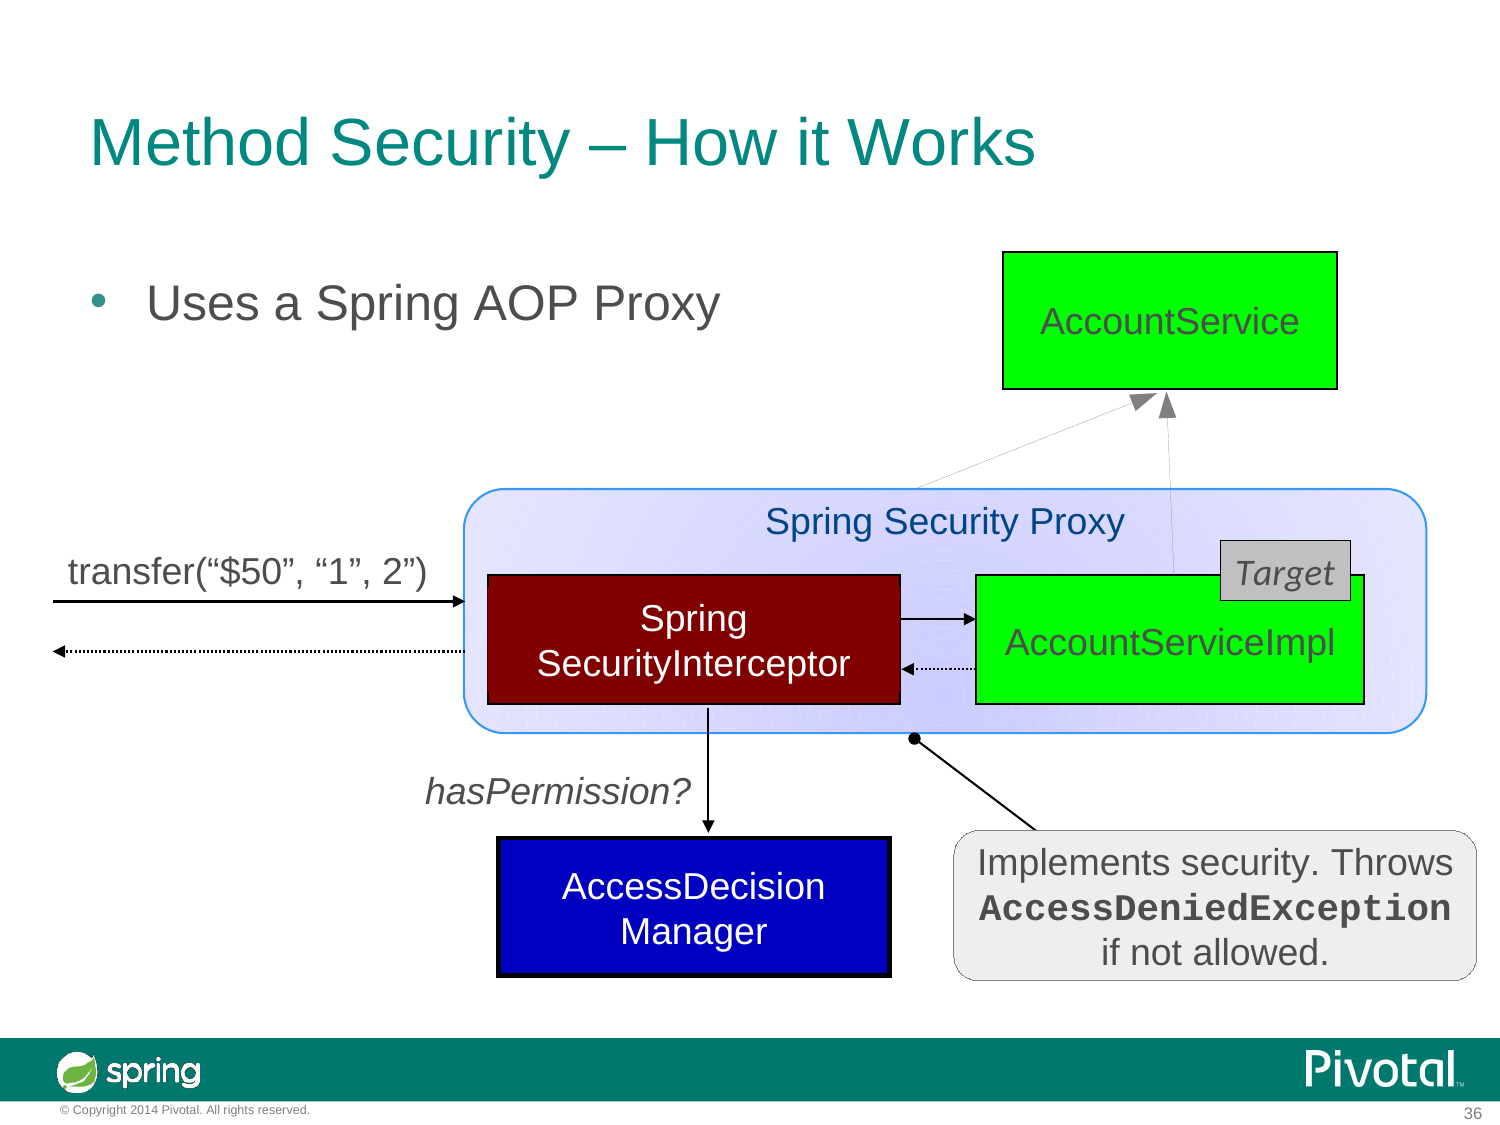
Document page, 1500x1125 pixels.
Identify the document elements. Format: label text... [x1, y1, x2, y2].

text_box AccountServiceImpl [976, 610, 1364, 671]
title Method Security – How it Works [75, 45, 1426, 233]
text_box transfer(“$50”, “1”, 2”) [53, 538, 444, 600]
text_box [487, 693, 901, 704]
text_box Spring SecurityInterceptor [487, 586, 901, 693]
text_box Implements security. Throws AccessDeniedException if not allowed. [953, 830, 1477, 981]
text_box Target [1220, 540, 1351, 601]
picture [1306, 1050, 1464, 1087]
text_box [1459, 963, 1477, 981]
text_box [953, 830, 973, 853]
text_box AccountService [1002, 289, 1338, 350]
text_box [1002, 350, 1338, 390]
text_box [1002, 251, 1338, 289]
text_box [487, 575, 901, 586]
picture [32, 1041, 210, 1103]
text_box [1457, 830, 1477, 848]
text_box [953, 958, 972, 981]
text_box [976, 575, 1364, 610]
text_box AccessDecision Manager [498, 837, 890, 976]
list Uses a Spring AOP Proxy [75, 262, 1426, 931]
text_box hasPermission? [410, 759, 736, 820]
text_box [976, 671, 1364, 704]
